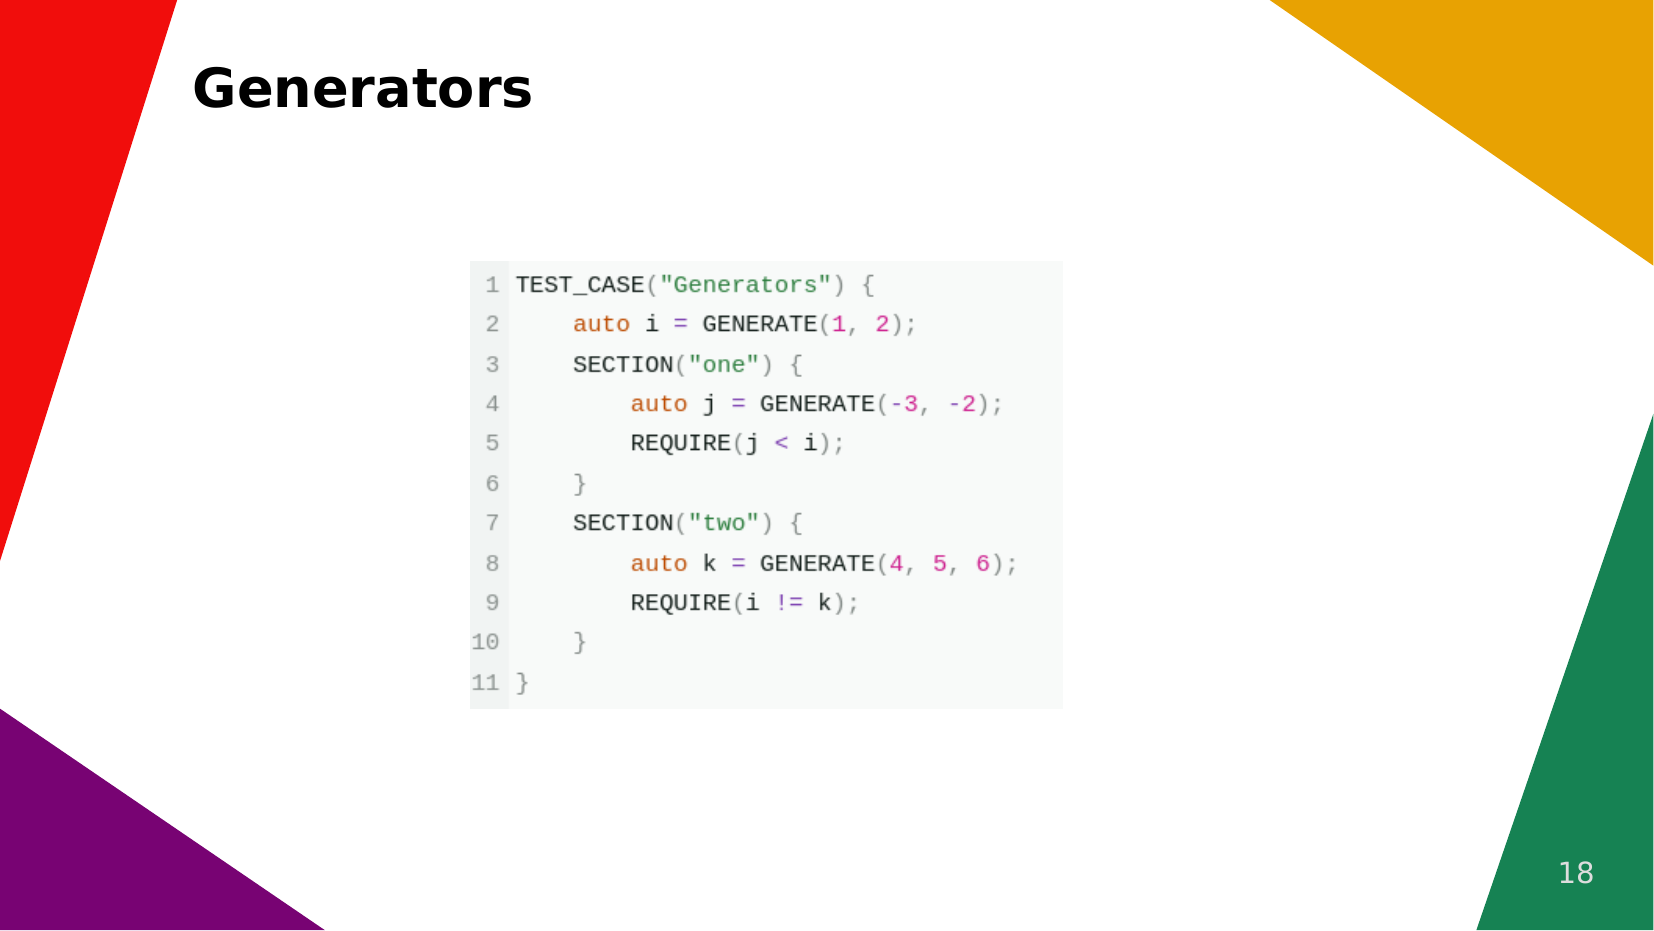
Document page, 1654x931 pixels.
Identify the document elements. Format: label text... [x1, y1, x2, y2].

text_box Generators [177, 17, 1241, 159]
picture [470, 261, 1063, 709]
